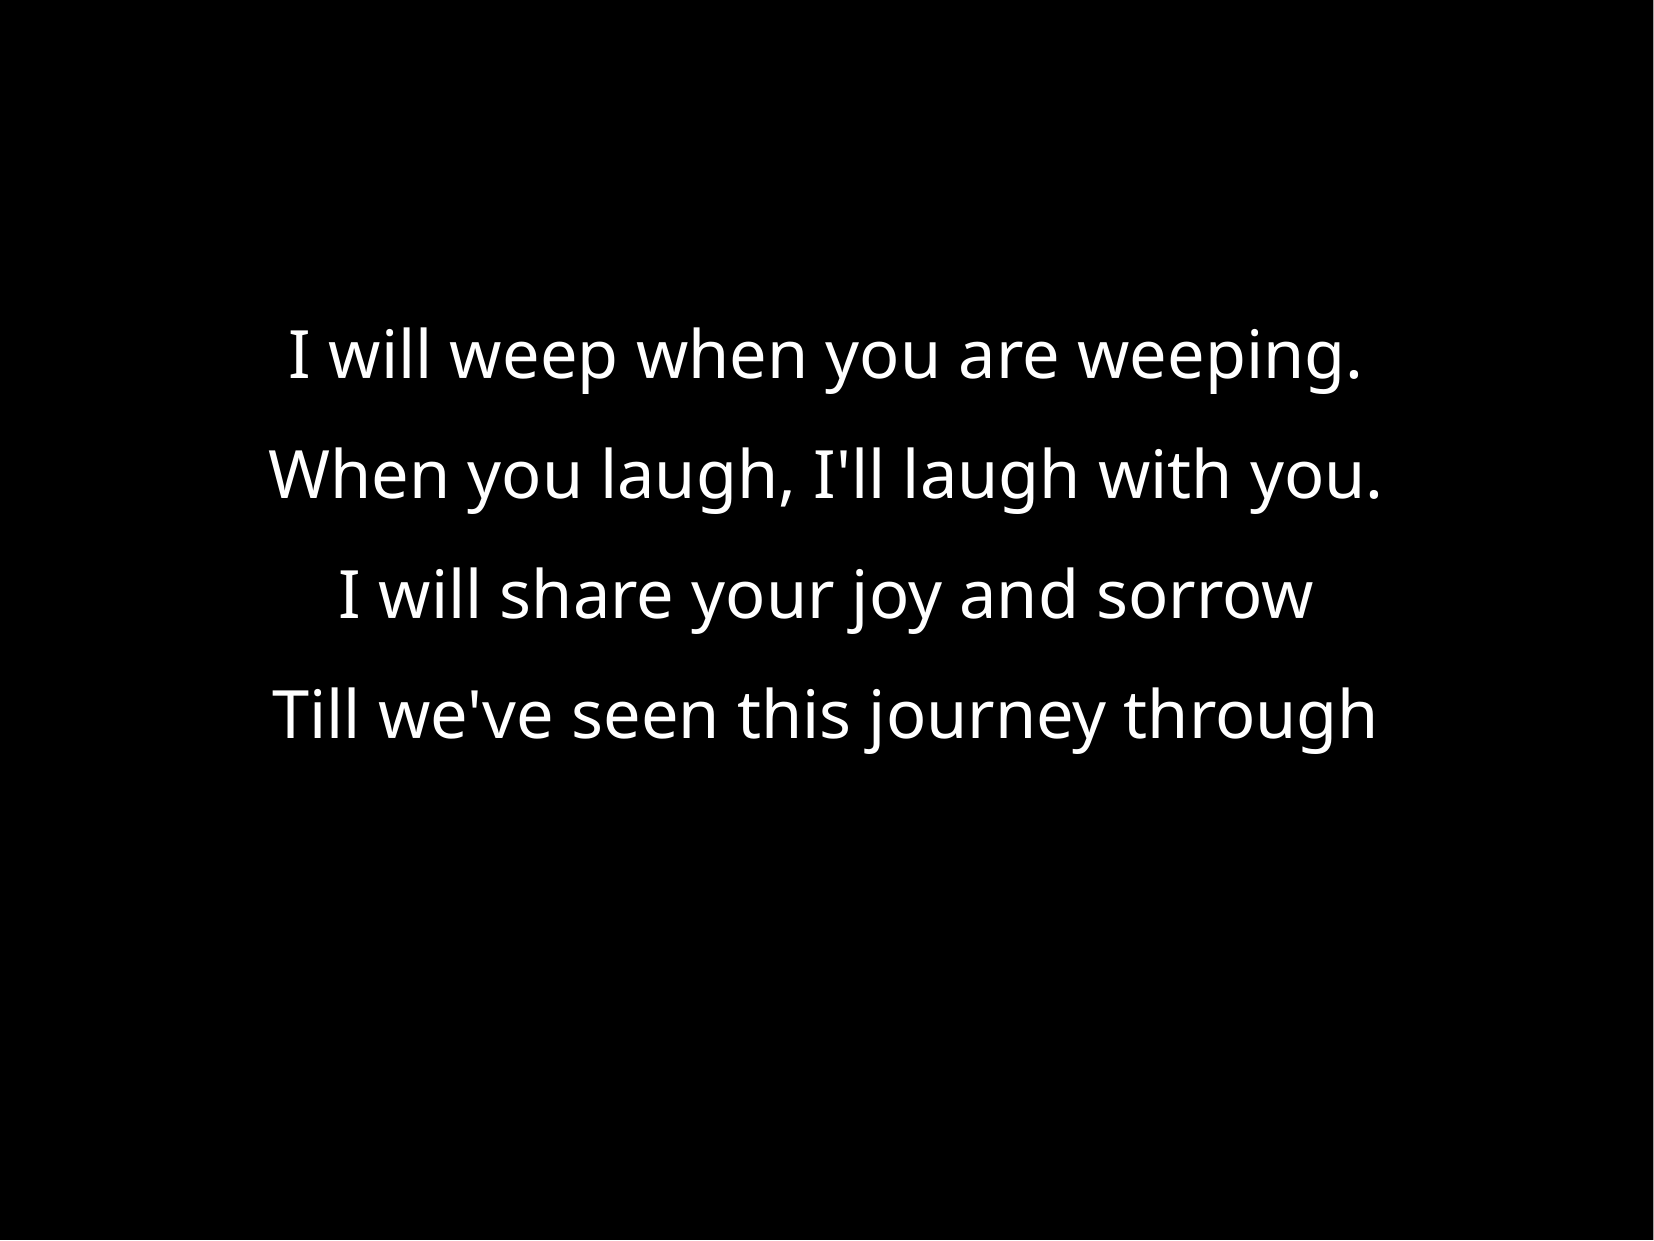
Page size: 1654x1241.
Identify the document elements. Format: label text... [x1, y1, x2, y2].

list I will weep when you are weeping. When you laugh, I'll laugh with you. I will share your joy and sorrow Till we've seen this journey through [0, 307, 1654, 1027]
